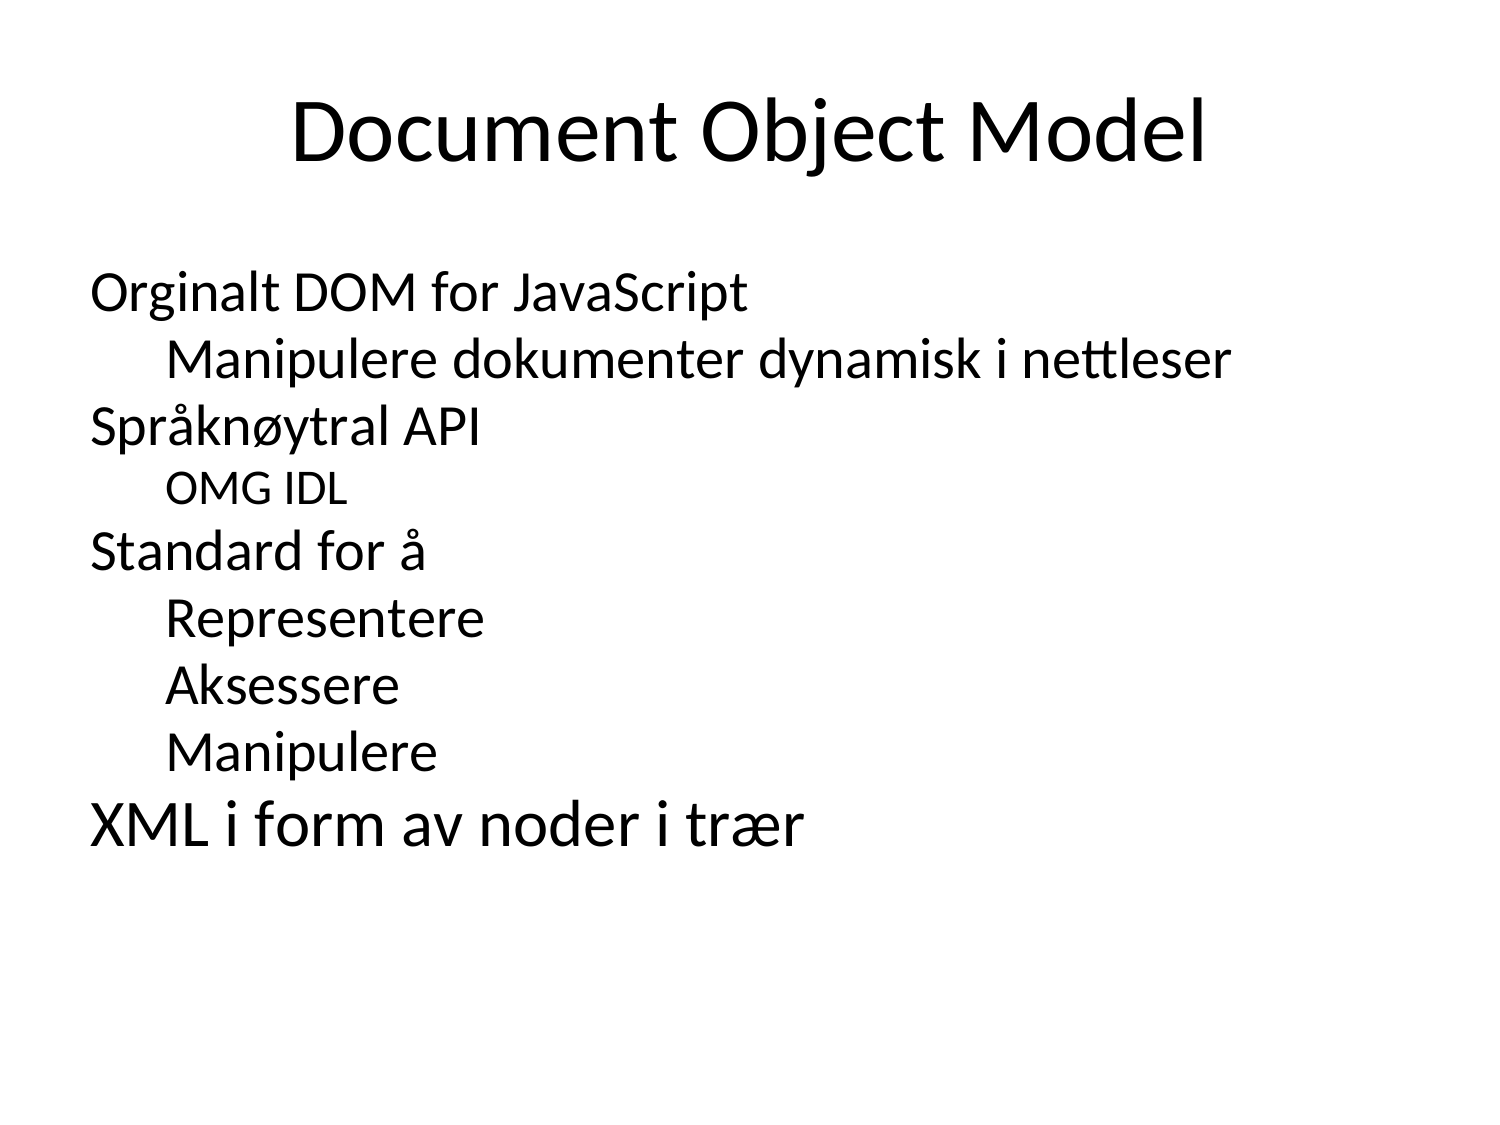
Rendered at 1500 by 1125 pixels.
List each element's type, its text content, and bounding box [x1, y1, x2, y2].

title Document Object Model [75, 45, 1426, 233]
list Orginalt DOM for JavaScript Manipulere dokumenter dynamisk i nettleser Språknøytral API OMG IDL Standard for å Representere Aksessere Manipulere XML i form av noder i trær [75, 262, 1426, 1112]
